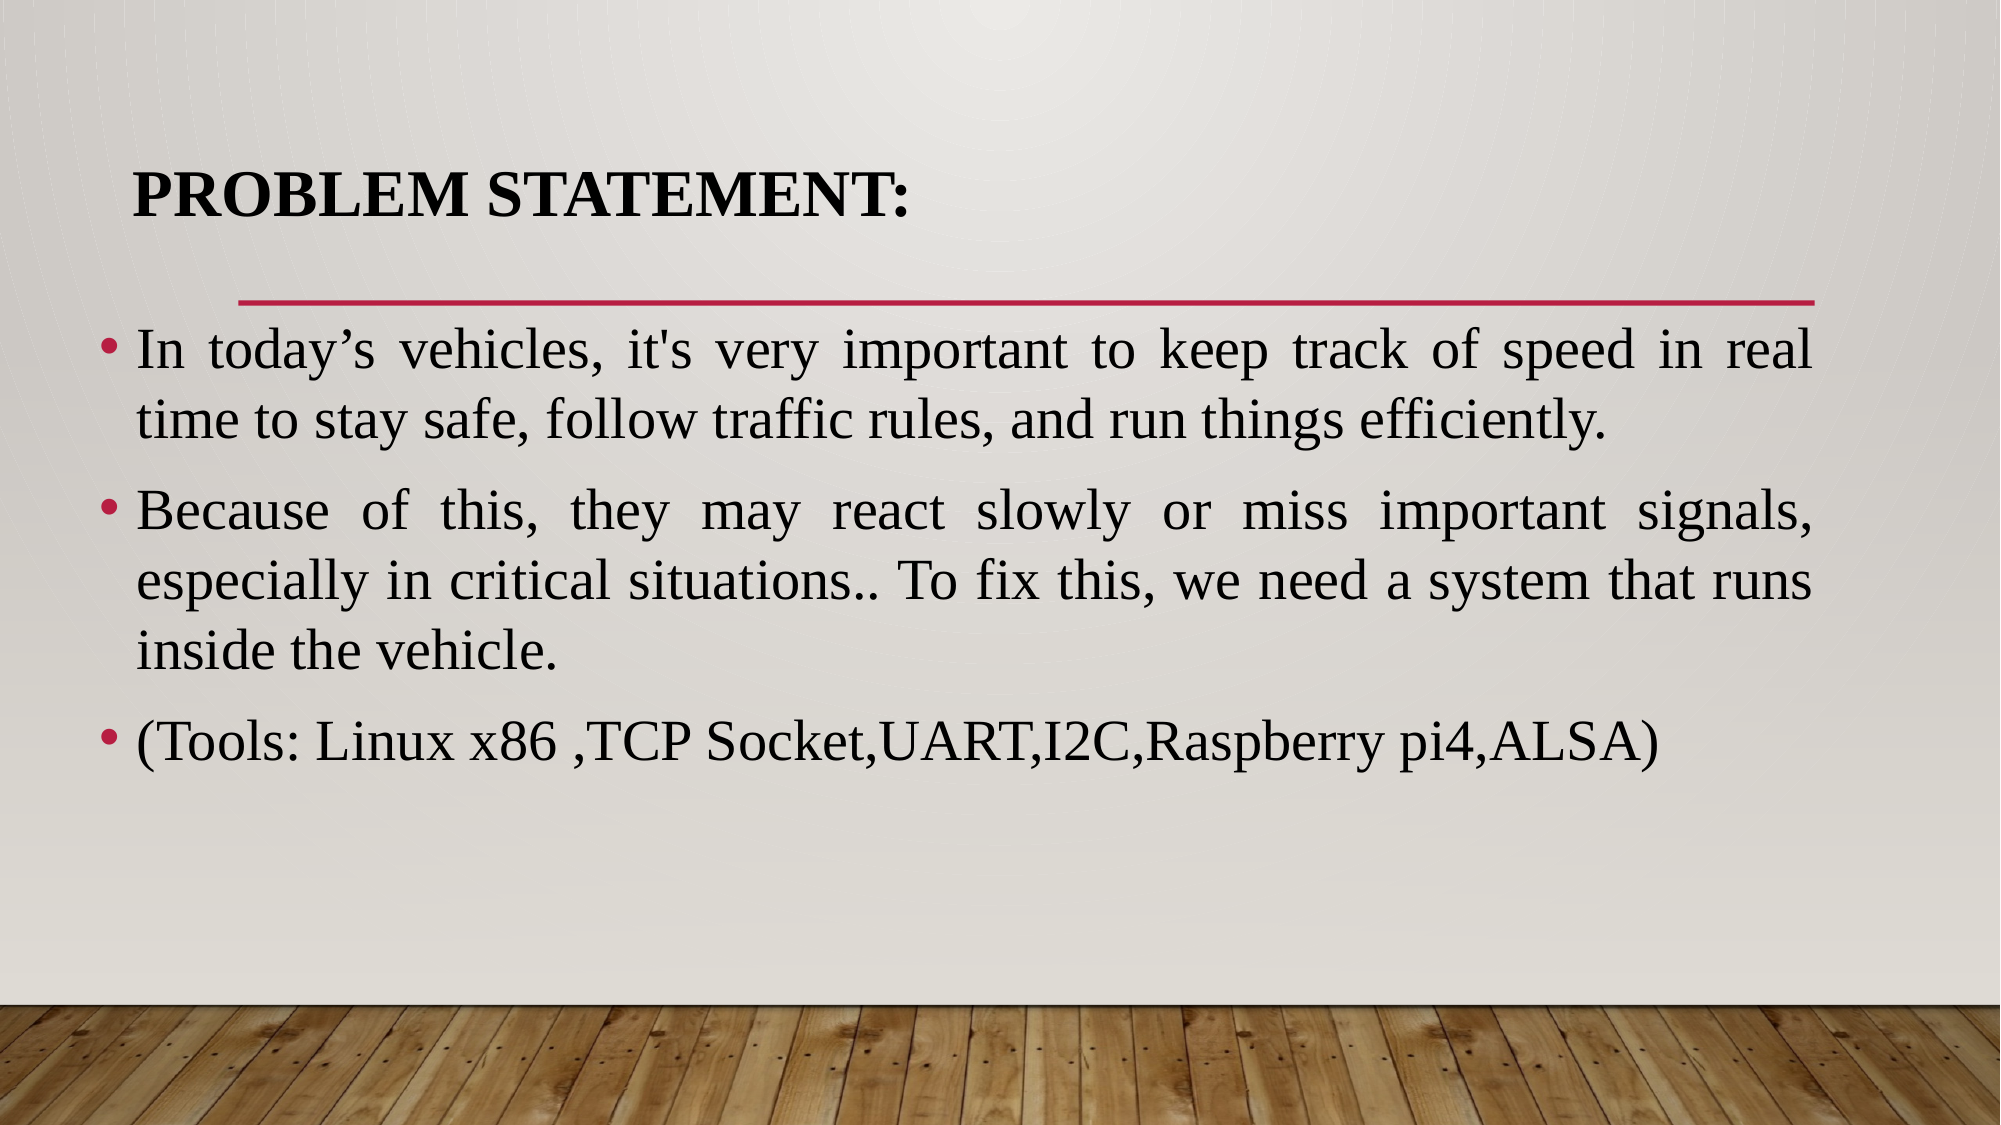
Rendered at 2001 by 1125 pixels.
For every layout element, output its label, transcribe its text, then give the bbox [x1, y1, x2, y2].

list In today’s vehicles, it's very important to keep track of speed in real time to stay safe, follow traffic rules, and run things efficiently. Because of this, they may react slowly or miss important signals, especially in critical situations.. To fix this, we need a system that runs inside the vehicle. (Tools: Linux x86 ,TCP Socket,UART,I2C,Raspberry pi4,ALSA) [84, 302, 1830, 963]
title Problem Statement: [117, 74, 1883, 303]
picture [0, 1005, 2000, 1125]
